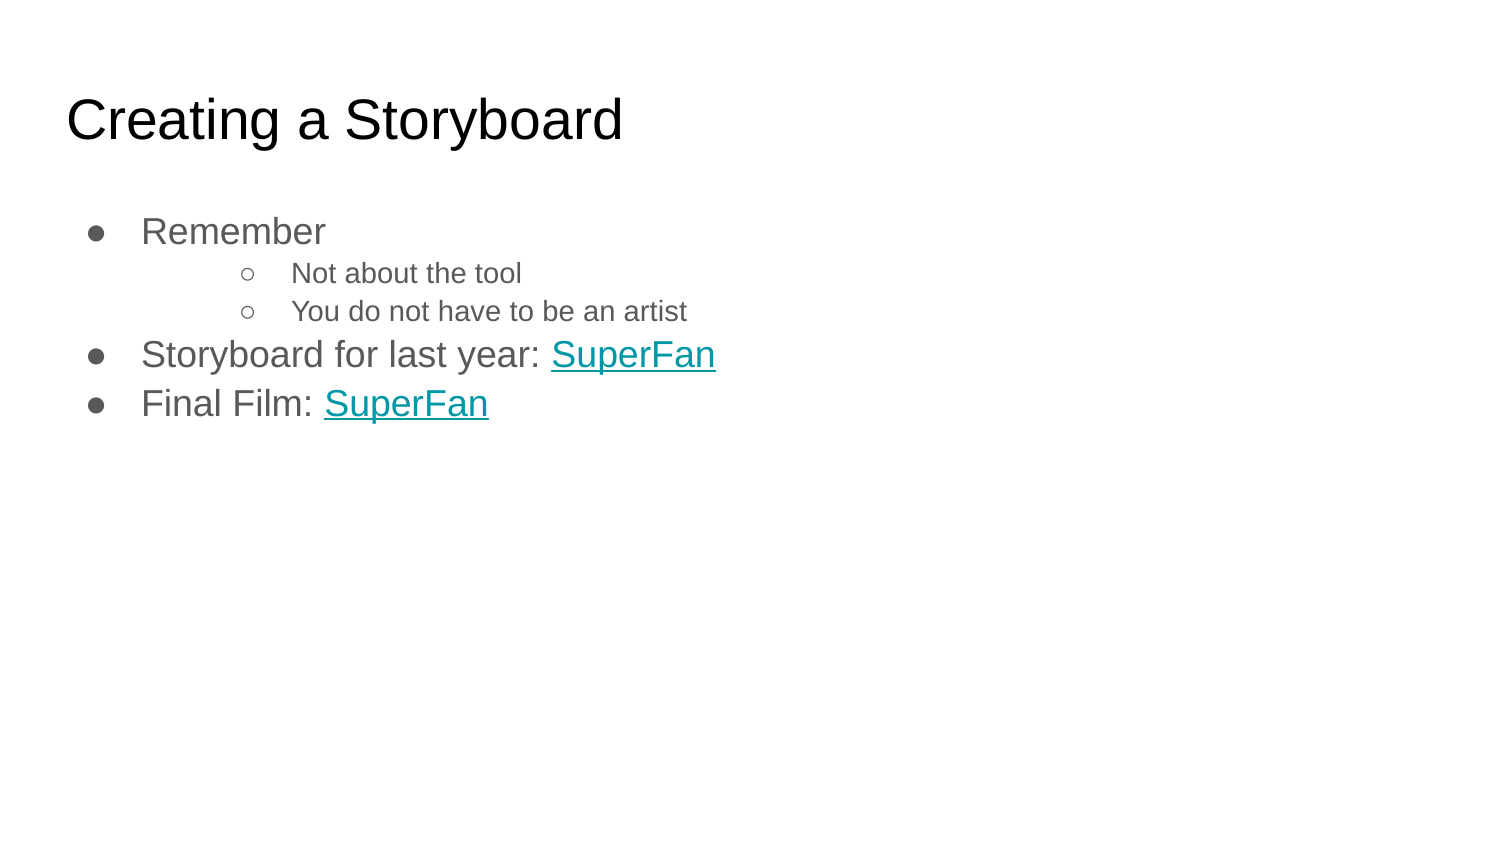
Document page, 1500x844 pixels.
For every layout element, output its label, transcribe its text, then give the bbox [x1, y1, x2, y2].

title Creating a Storyboard [51, 72, 1449, 167]
list Remember Not about the tool You do not have to be an artist Storyboard for last year: SuperFan Final Film: SuperFan [51, 189, 1449, 750]
